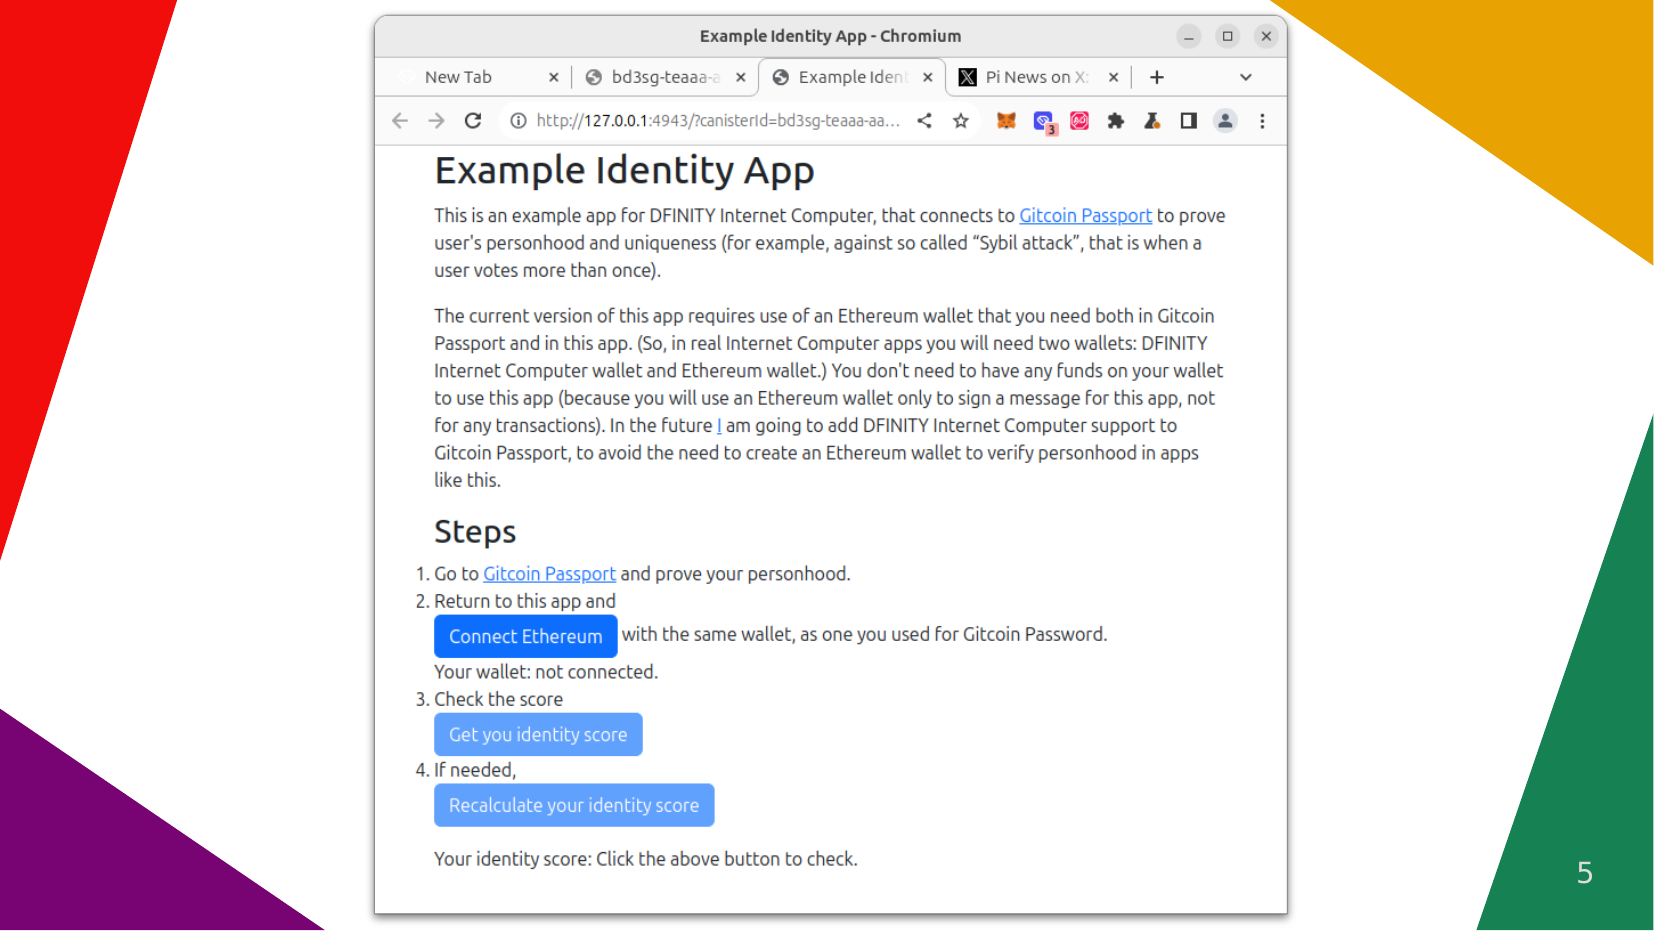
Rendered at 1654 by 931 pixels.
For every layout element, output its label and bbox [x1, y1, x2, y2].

picture [359, 2, 1303, 931]
